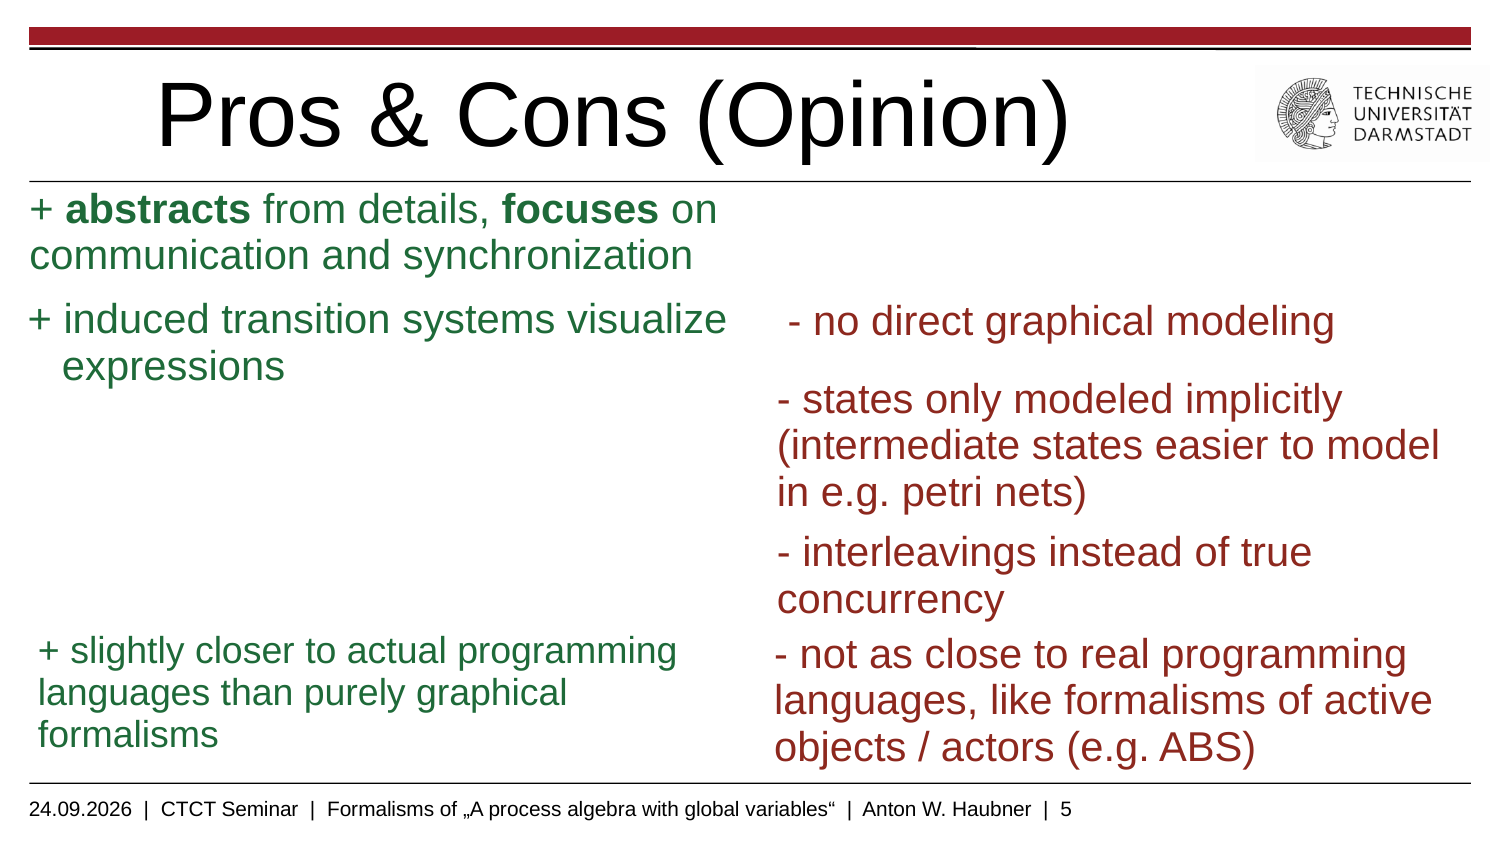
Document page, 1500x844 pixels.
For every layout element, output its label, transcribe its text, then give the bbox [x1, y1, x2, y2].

text_box - states only modeled implicitly (intermediate states easier to model in e.g. petri nets) [762, 368, 1466, 523]
text_box - interleavings instead of true concurrency [762, 523, 1344, 630]
text_box + induced transition systems visualize expressions [12, 288, 743, 397]
text_box + slightly closer to actual programming languages than purely graphical formalisms [23, 621, 758, 777]
text_box - no direct graphical modeling [772, 289, 1351, 352]
list + abstracts from details, focuses on communication and synchronization [29, 185, 733, 288]
picture [1255, 65, 1490, 162]
title Pros & Cons (Opinion) [29, 63, 1199, 167]
text_box - not as close to real programming languages, like formalisms of active objects / actors (e.g. ABS) [759, 623, 1472, 824]
